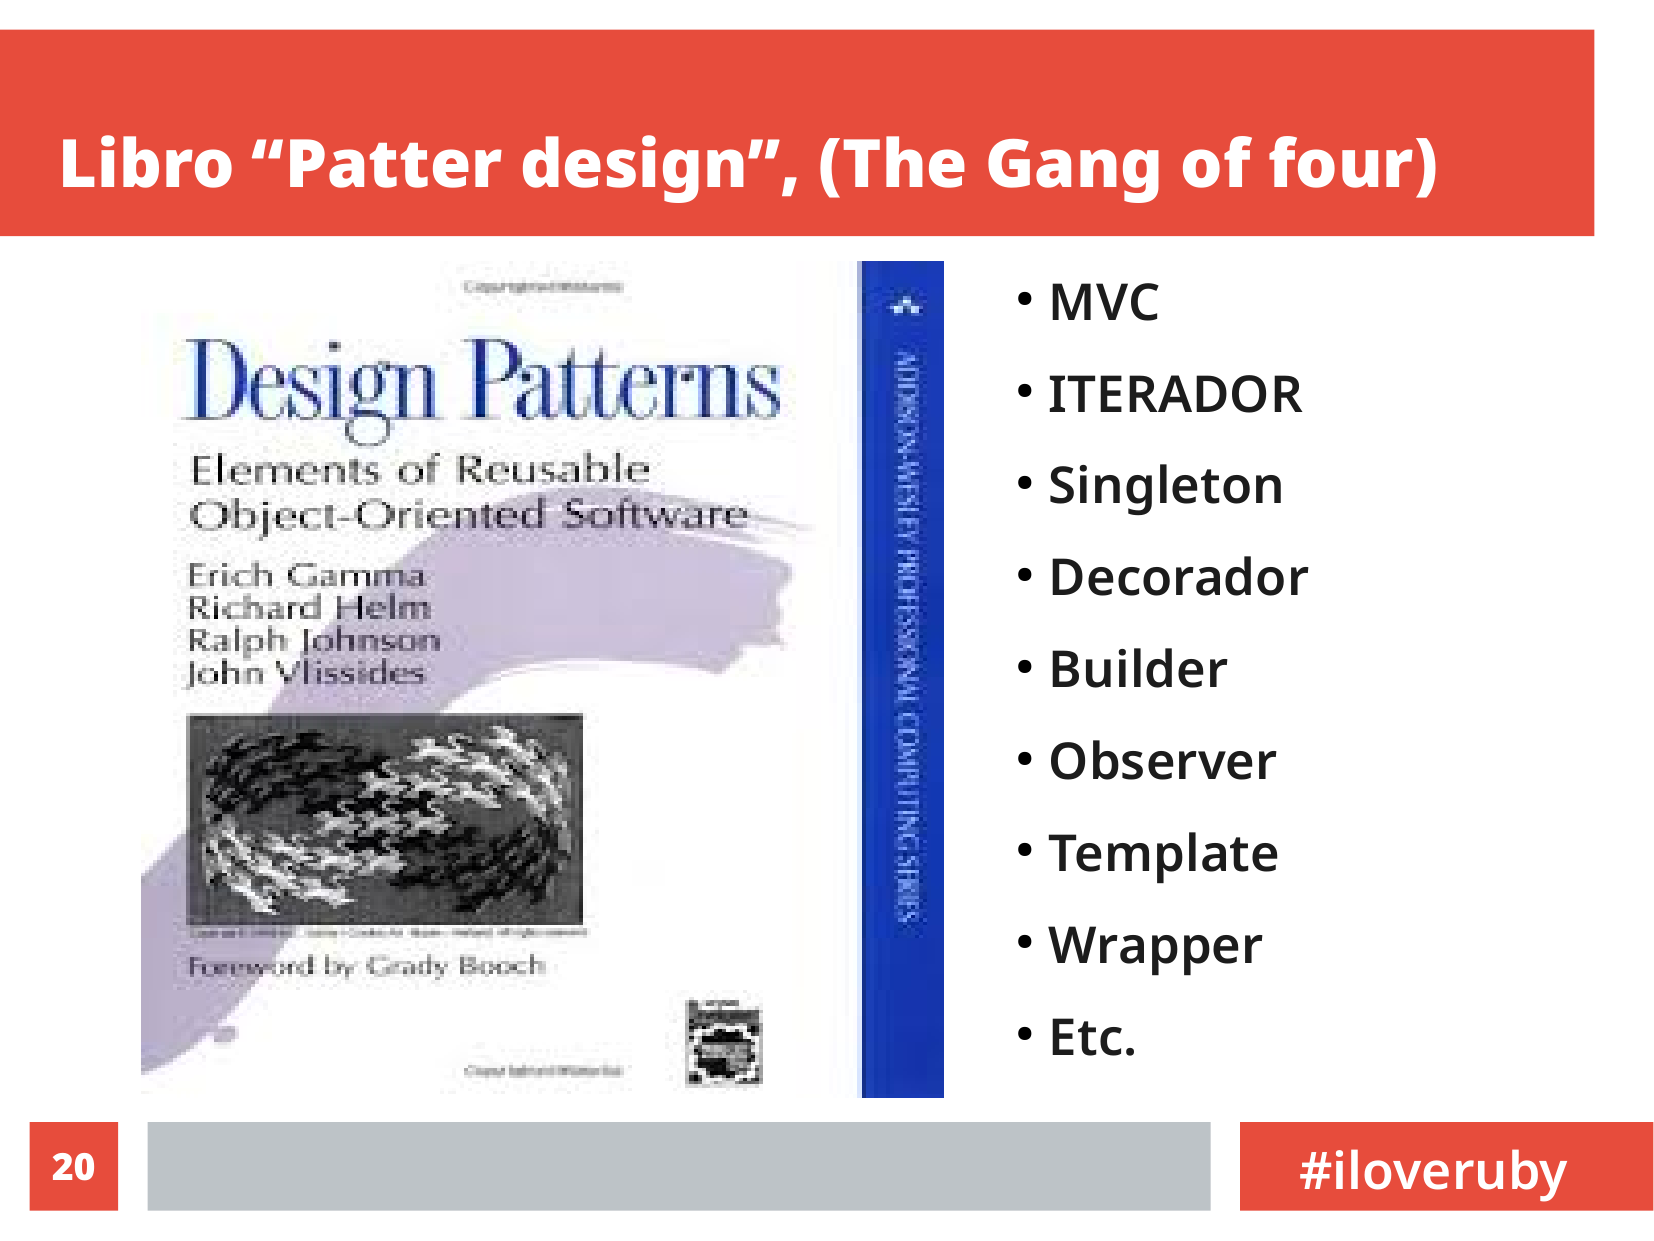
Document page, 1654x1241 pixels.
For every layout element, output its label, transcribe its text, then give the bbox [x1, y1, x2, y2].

title Libro “Patter design”, (The Gang of four) [59, 59, 1595, 207]
list #iloveruby [1299, 1133, 1607, 1205]
list MVC ITERADOR Singleton Decorador Builder Observer Template Wrapper Etc. [1015, 265, 1512, 1075]
picture [141, 261, 944, 1098]
